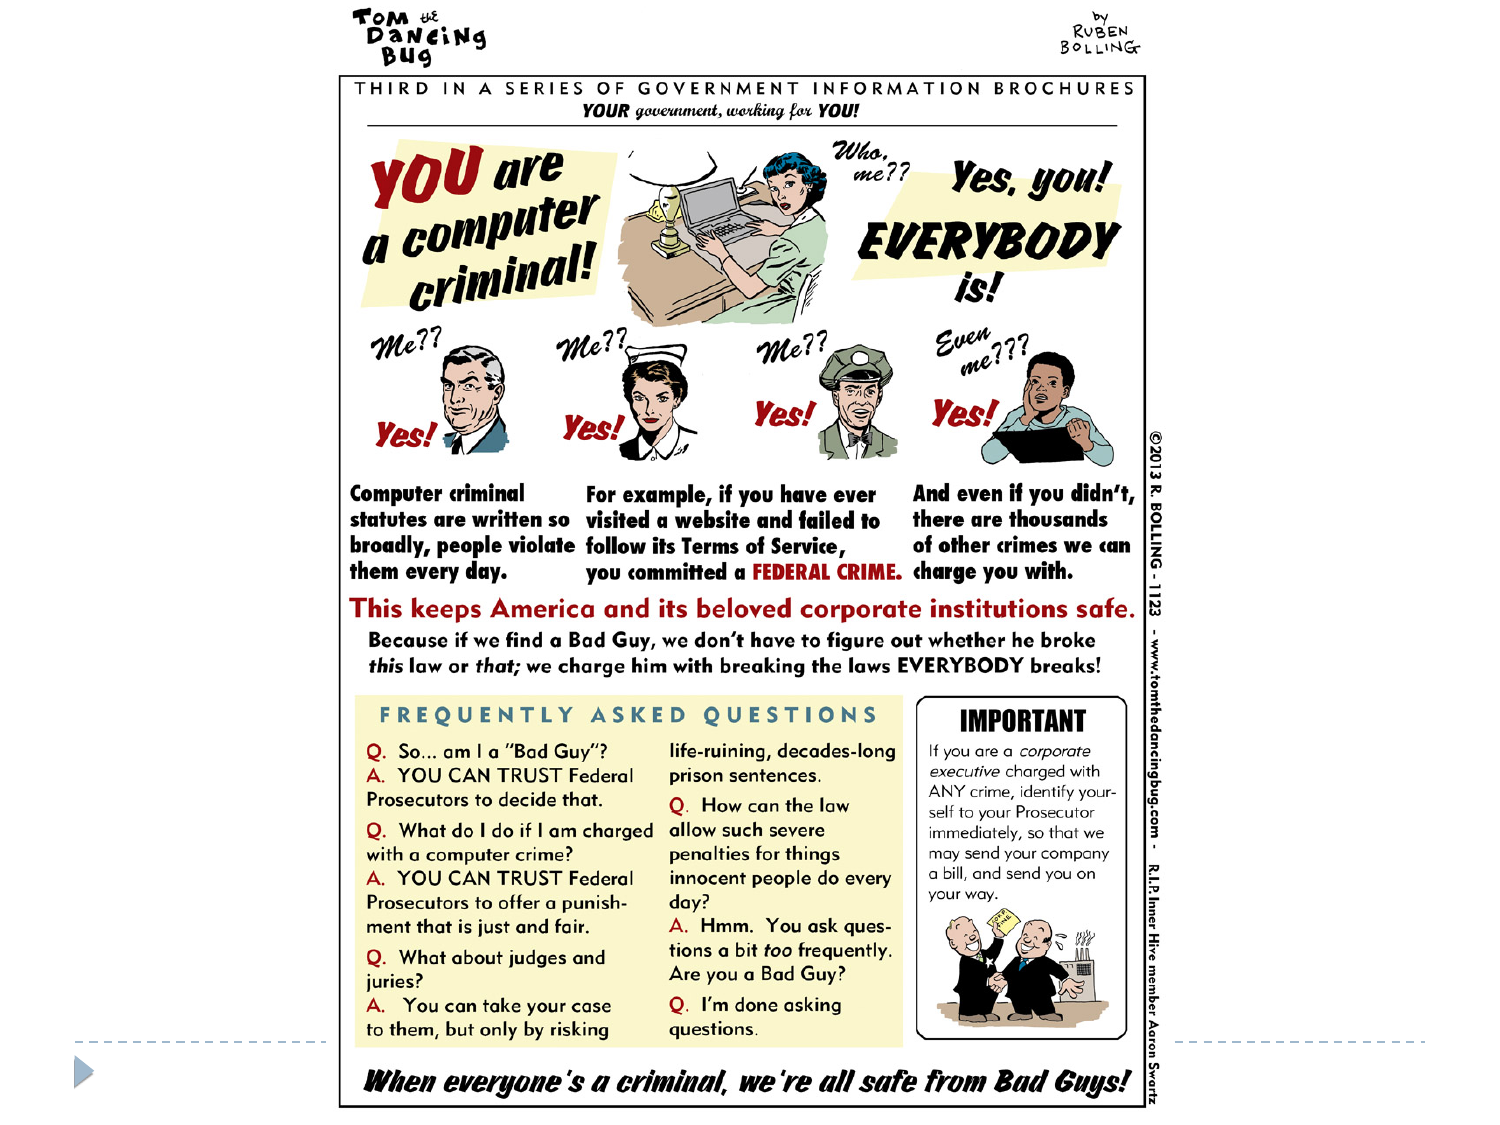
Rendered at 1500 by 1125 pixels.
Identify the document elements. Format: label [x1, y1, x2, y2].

picture [326, 0, 1174, 1125]
